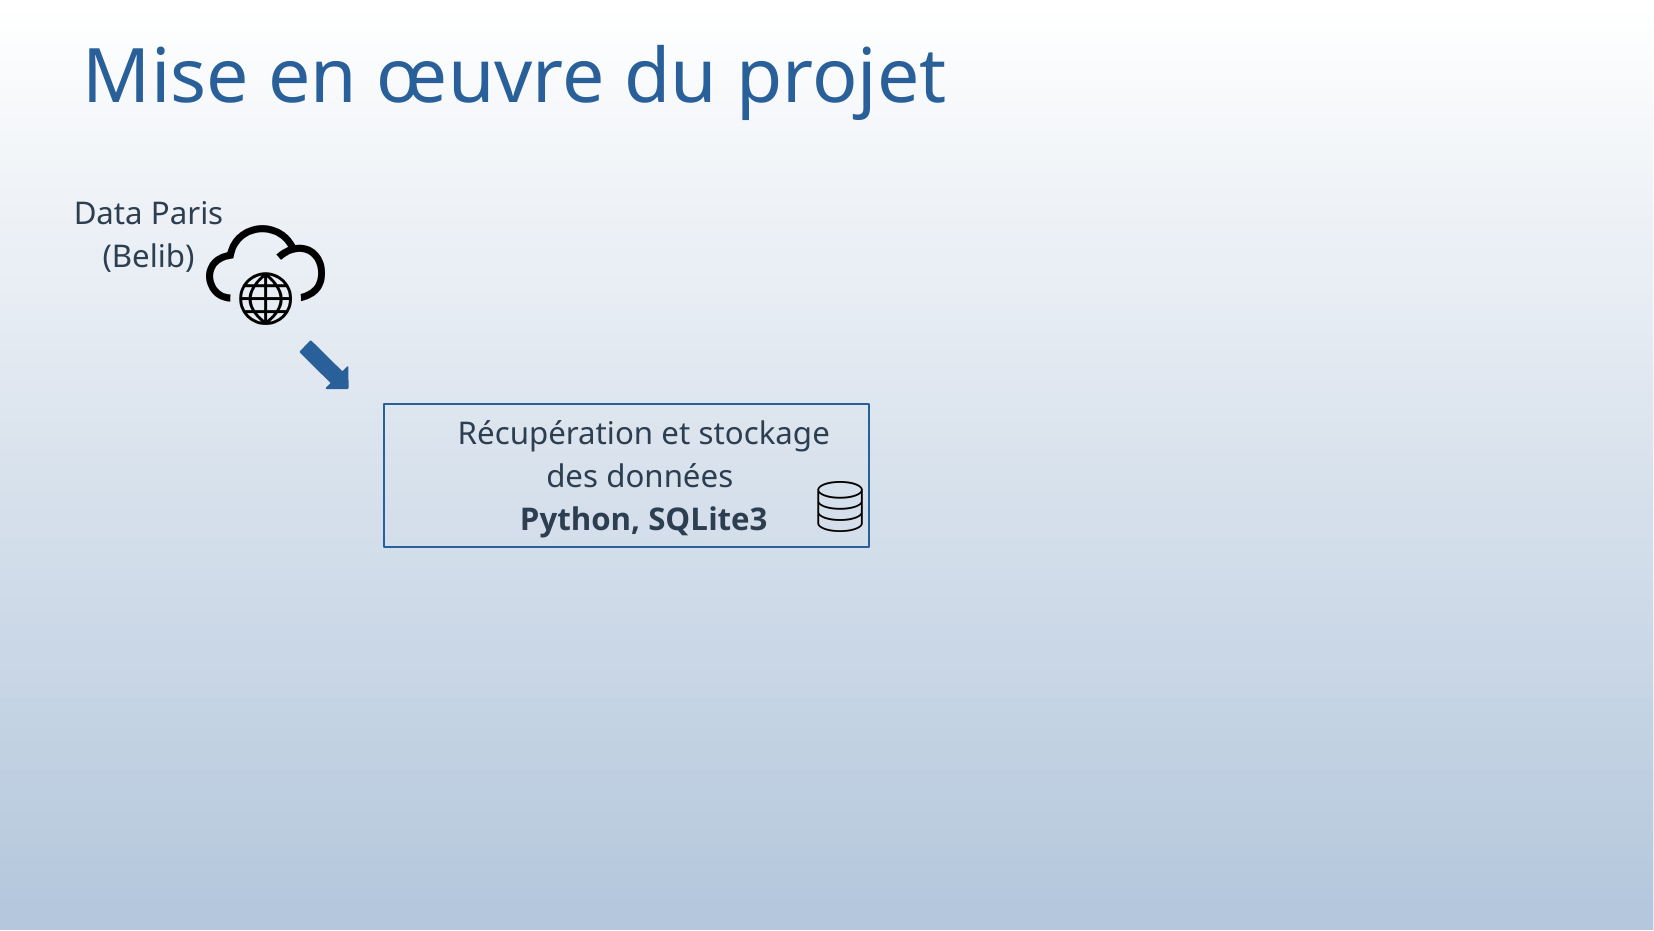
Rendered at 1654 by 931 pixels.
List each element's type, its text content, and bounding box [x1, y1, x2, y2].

picture [206, 225, 325, 325]
title Mise en œuvre du projet [82, 0, 1571, 151]
text_box Data Paris (Belib) [59, 171, 266, 296]
picture [815, 481, 865, 532]
text_box Récupération et stockage des données Python, SQLite3 [383, 413, 869, 537]
text_box [59, 224, 1595, 931]
